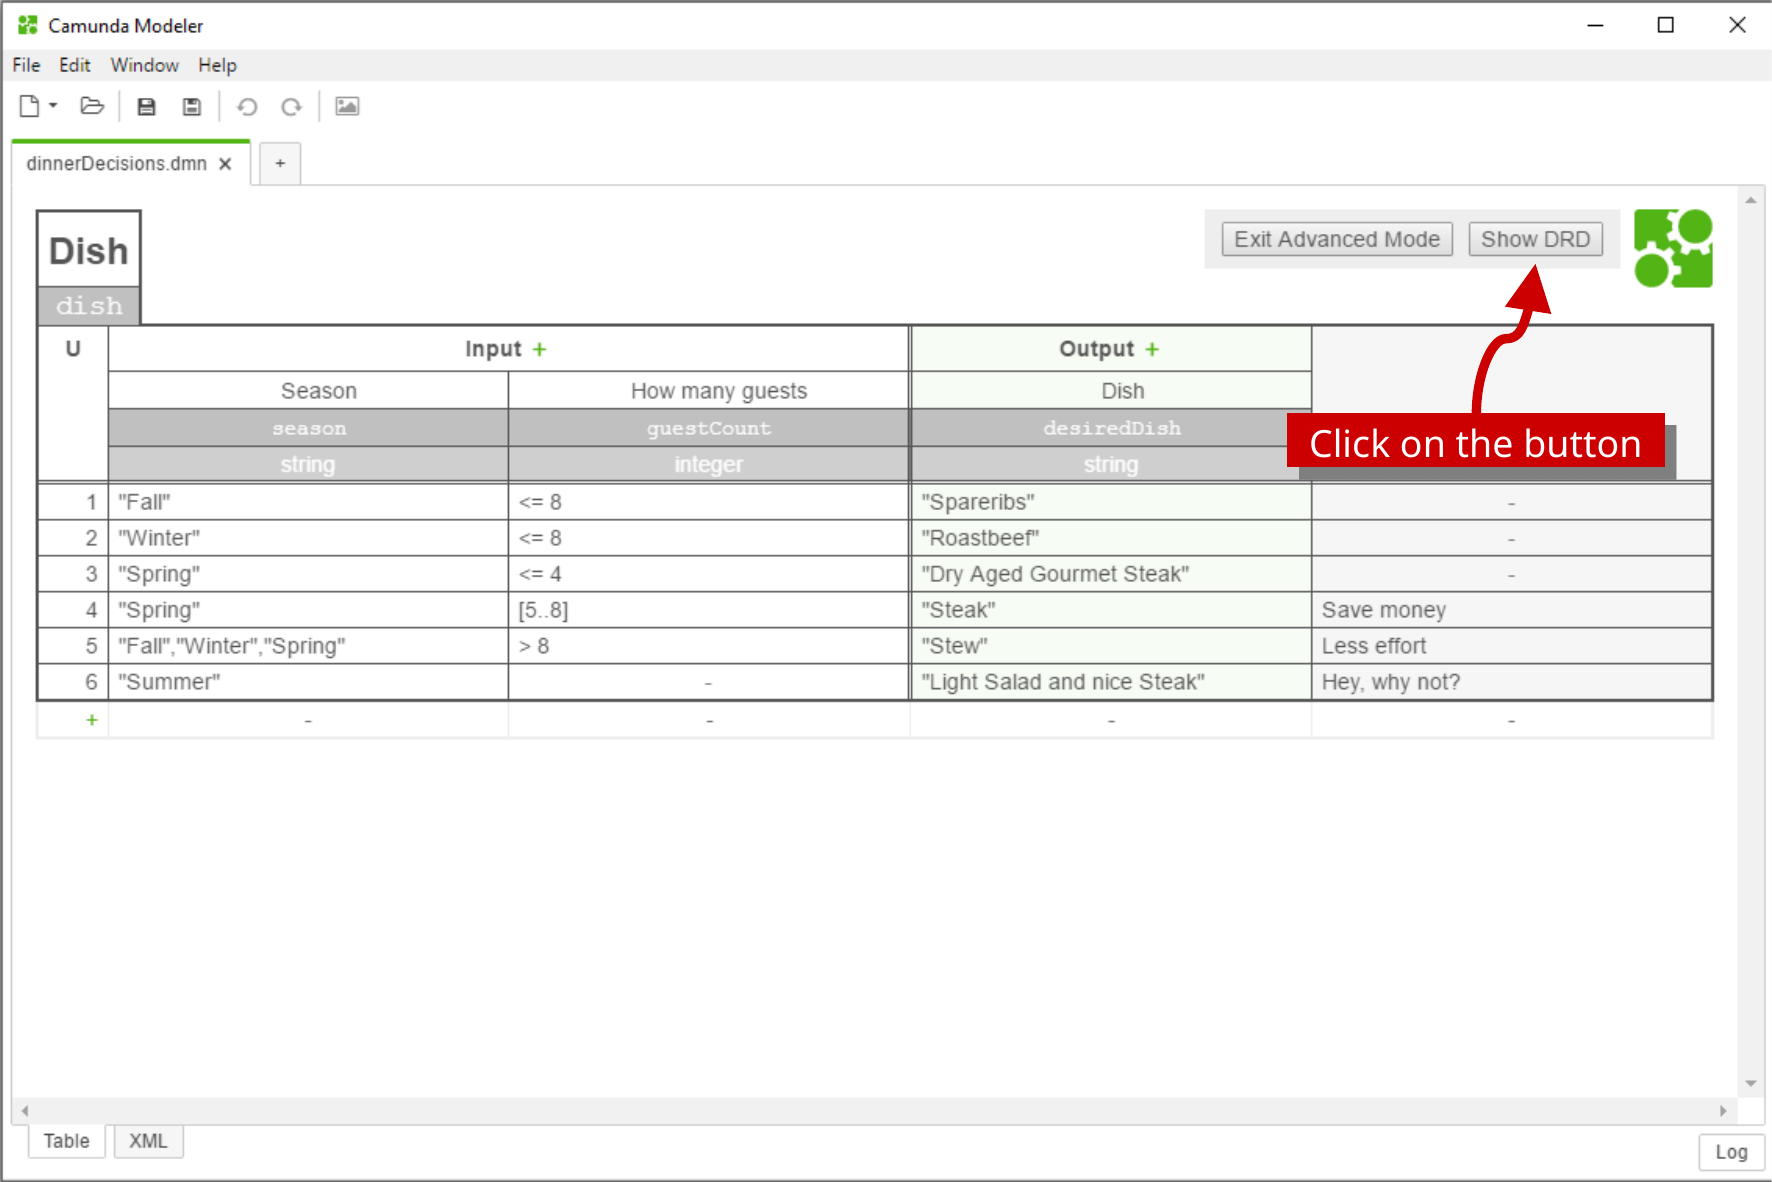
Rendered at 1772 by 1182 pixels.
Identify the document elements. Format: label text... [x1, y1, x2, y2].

text_box Click on the button [1287, 413, 1665, 467]
picture [0, 0, 1772, 1182]
